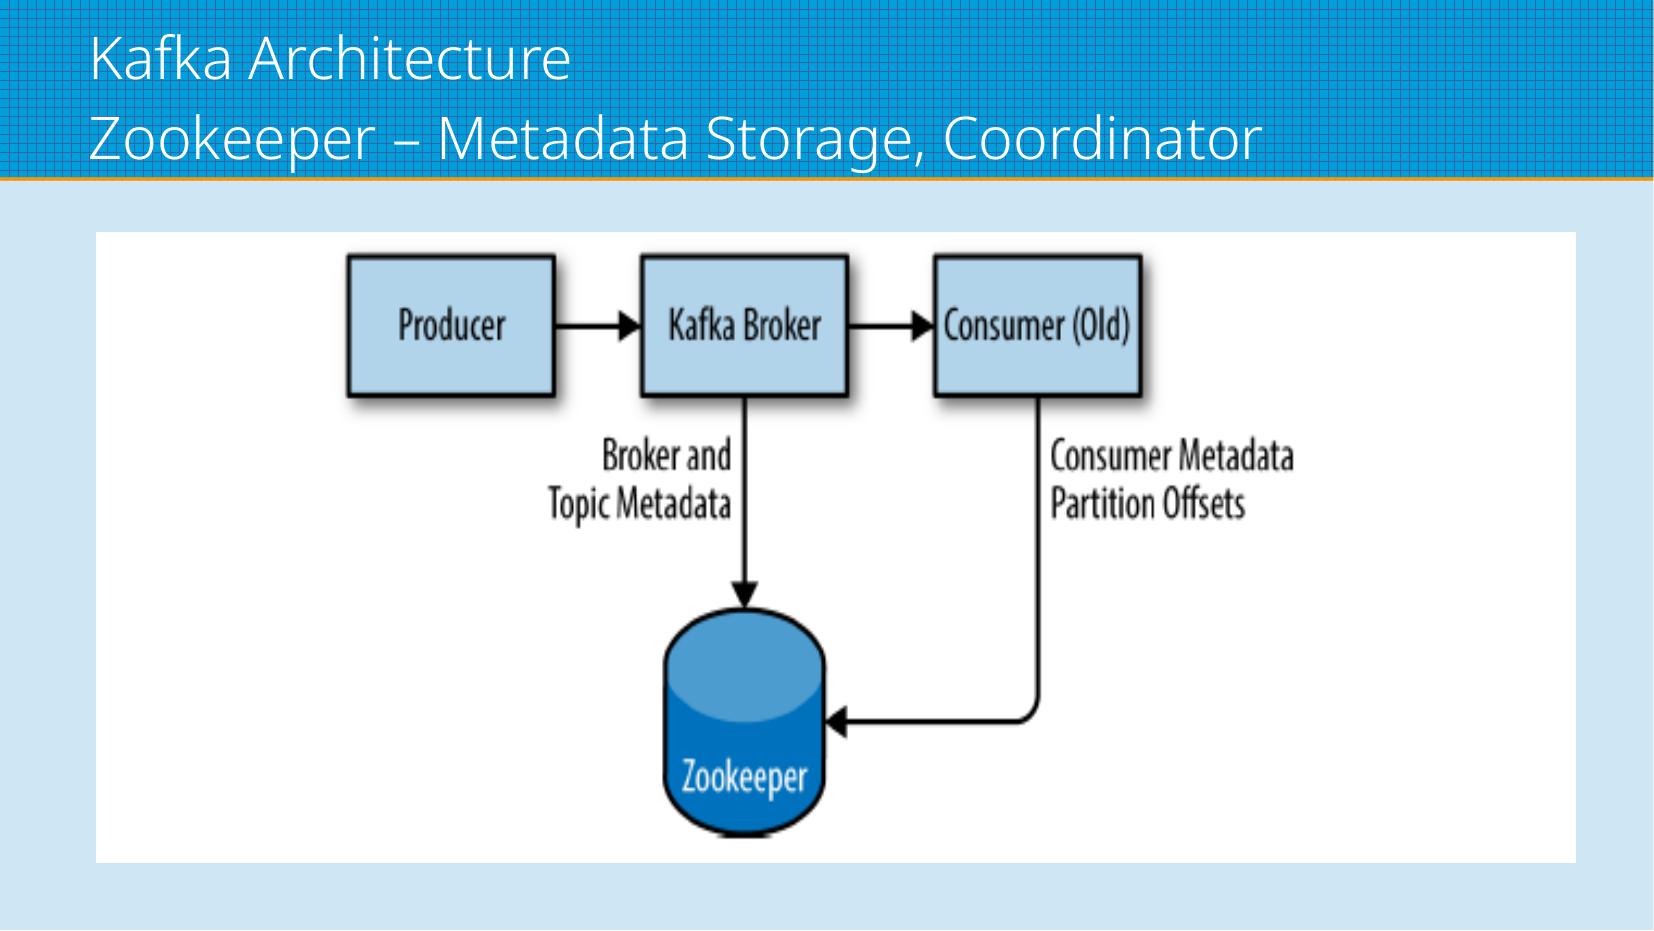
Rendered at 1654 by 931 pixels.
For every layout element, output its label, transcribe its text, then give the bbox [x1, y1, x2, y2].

title Kafka Architecture Zookeeper – Metadata Storage, Coordinator [88, 14, 1565, 178]
picture [96, 232, 1576, 863]
